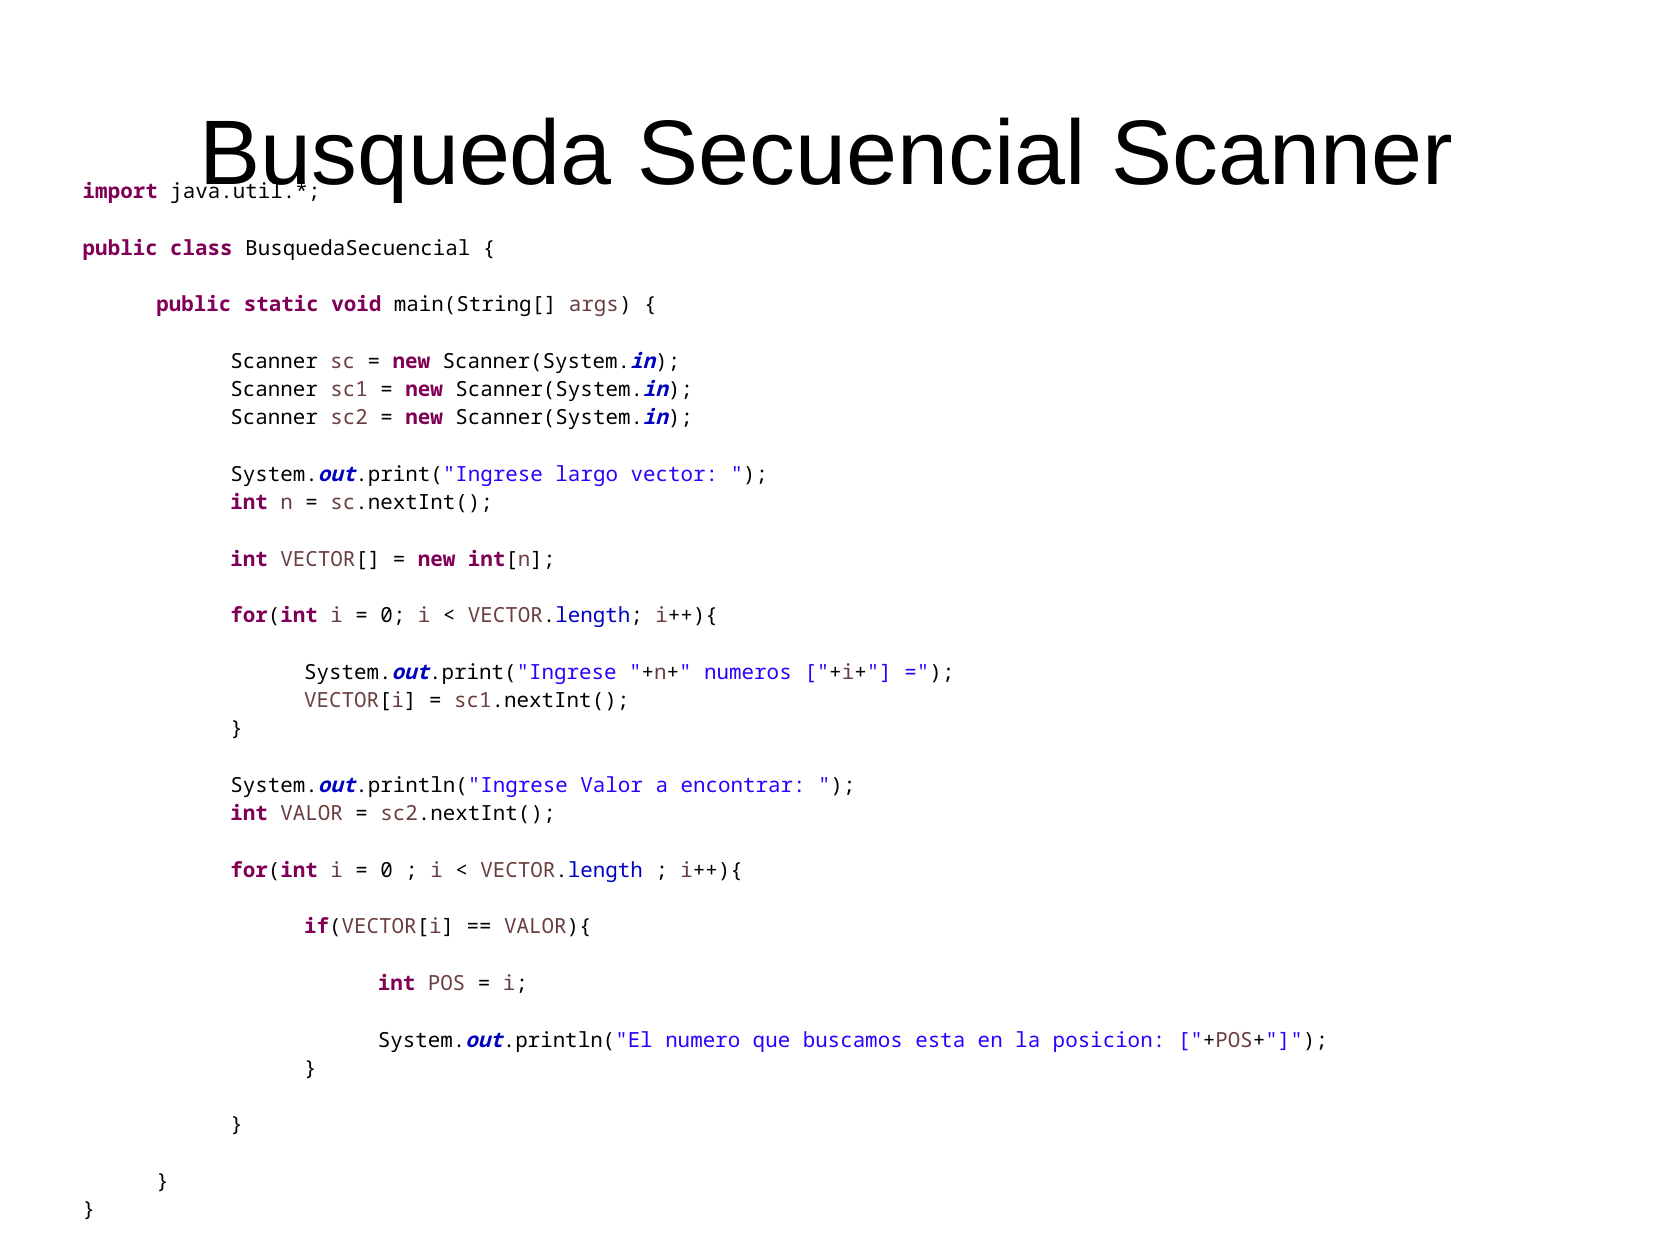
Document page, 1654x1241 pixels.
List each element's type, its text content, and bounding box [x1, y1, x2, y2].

title Busqueda Secuencial Scanner [82, 49, 1571, 250]
subtitle import java.util.*; public class BusquedaSecuencial { public static void main(String[] args) { Scanner sc = new Scanner(System.in); Scanner sc1 = new Scanner(System.in); Scanner sc2 = new Scanner(System.in); System.out.print("Ingrese largo vector: "); int n = sc.nextInt(); int VECTOR[] = new int[n]; for(int i = 0; i < VECTOR.length; i++){ System.out.print("Ingrese "+n+" numeros ["+i+"] ="); VECTOR[i] = sc1.nextInt(); } System.out.println("Ingrese Valor a encontrar: "); int VALOR = sc2.nextInt(); for(int i = 0 ; i < VECTOR.length ; i++){ if(VECTOR[i] == VALOR){ int POS = i; System.out.println("El numero que buscamos esta en la posicion: ["+POS+"]"); } } } } [82, 250, 1571, 1149]
